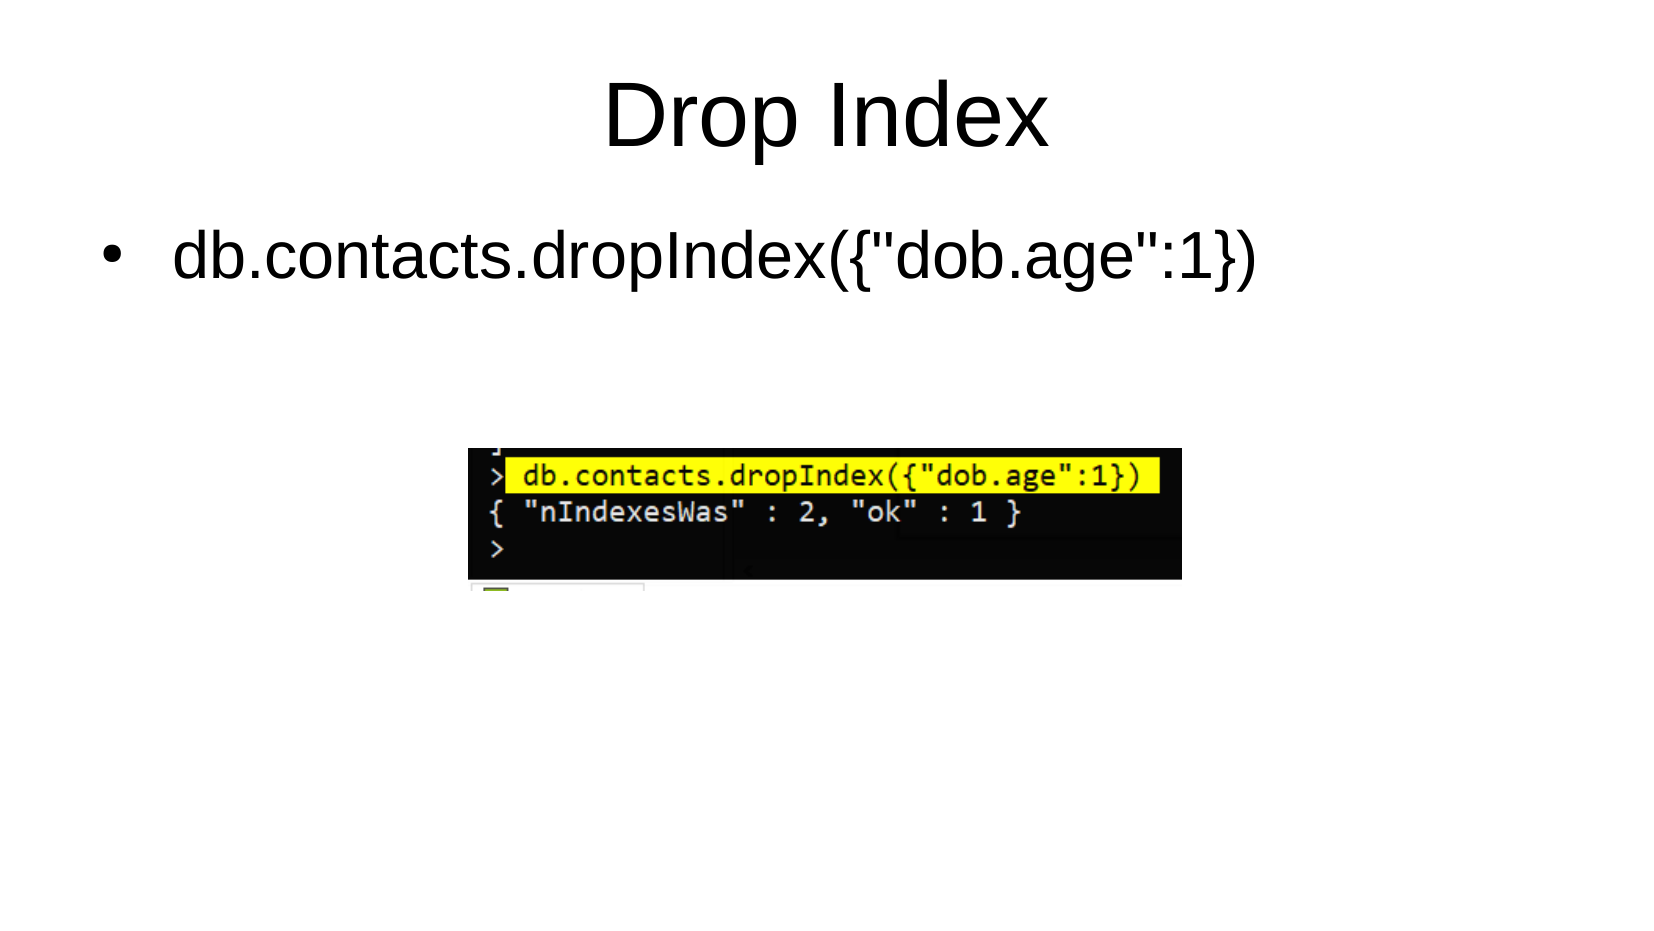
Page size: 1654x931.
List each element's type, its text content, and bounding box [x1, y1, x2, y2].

title Drop Index [82, 37, 1571, 193]
list db.contacts.dropIndex({"dob.age":1}) [82, 217, 1571, 758]
picture [468, 448, 1182, 591]
